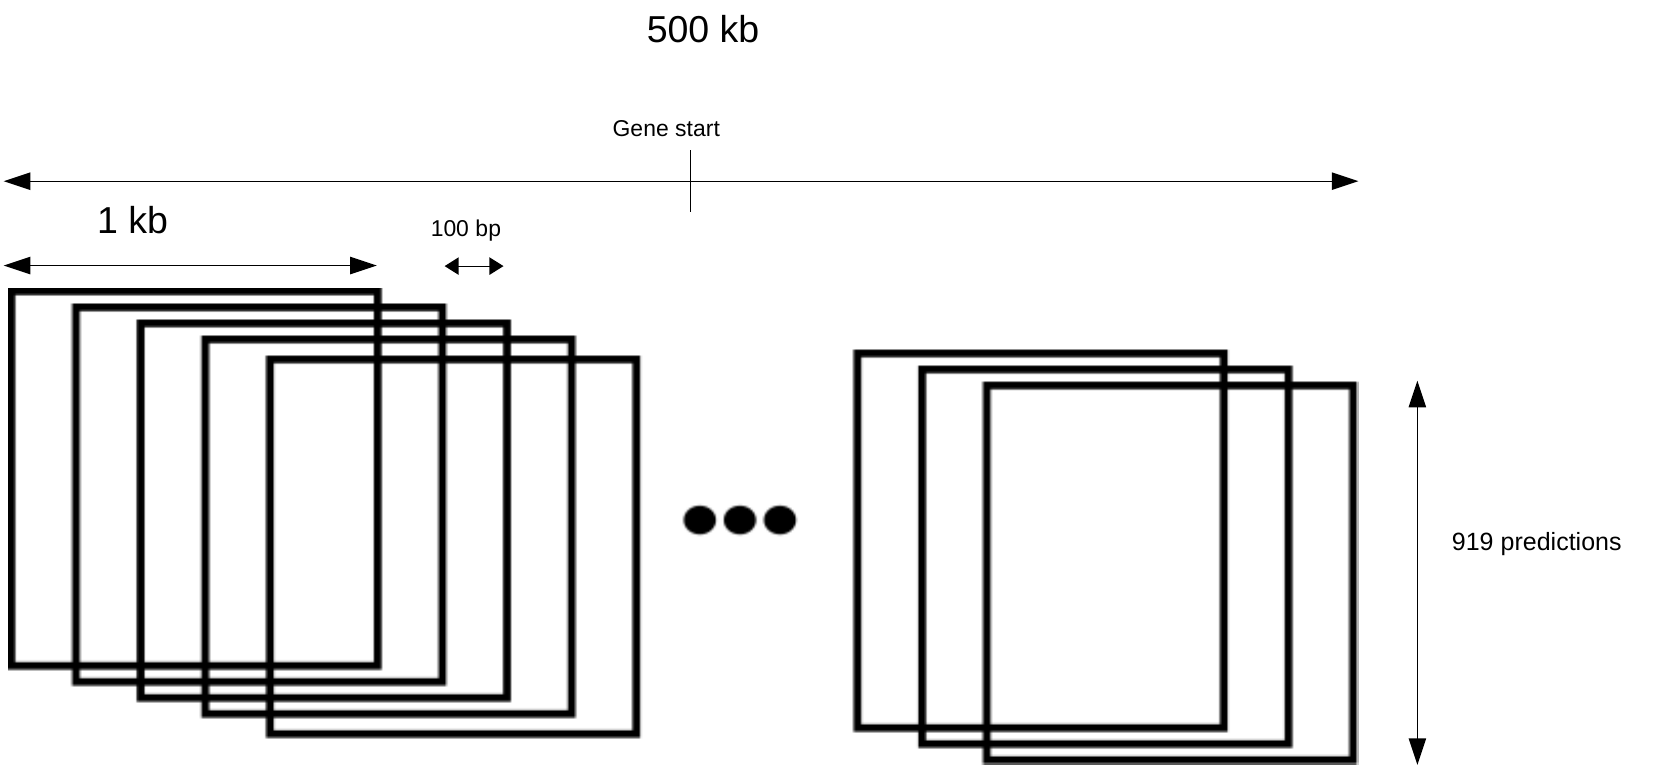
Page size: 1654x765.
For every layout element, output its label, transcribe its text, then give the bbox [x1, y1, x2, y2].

picture [8, 288, 1359, 765]
text_box 100 bp [416, 207, 613, 281]
text_box 500 kb [632, 0, 829, 107]
text_box 919 predictions [1437, 520, 1653, 612]
text_box Gene start [597, 107, 893, 166]
text_box 1 kb [82, 192, 279, 268]
